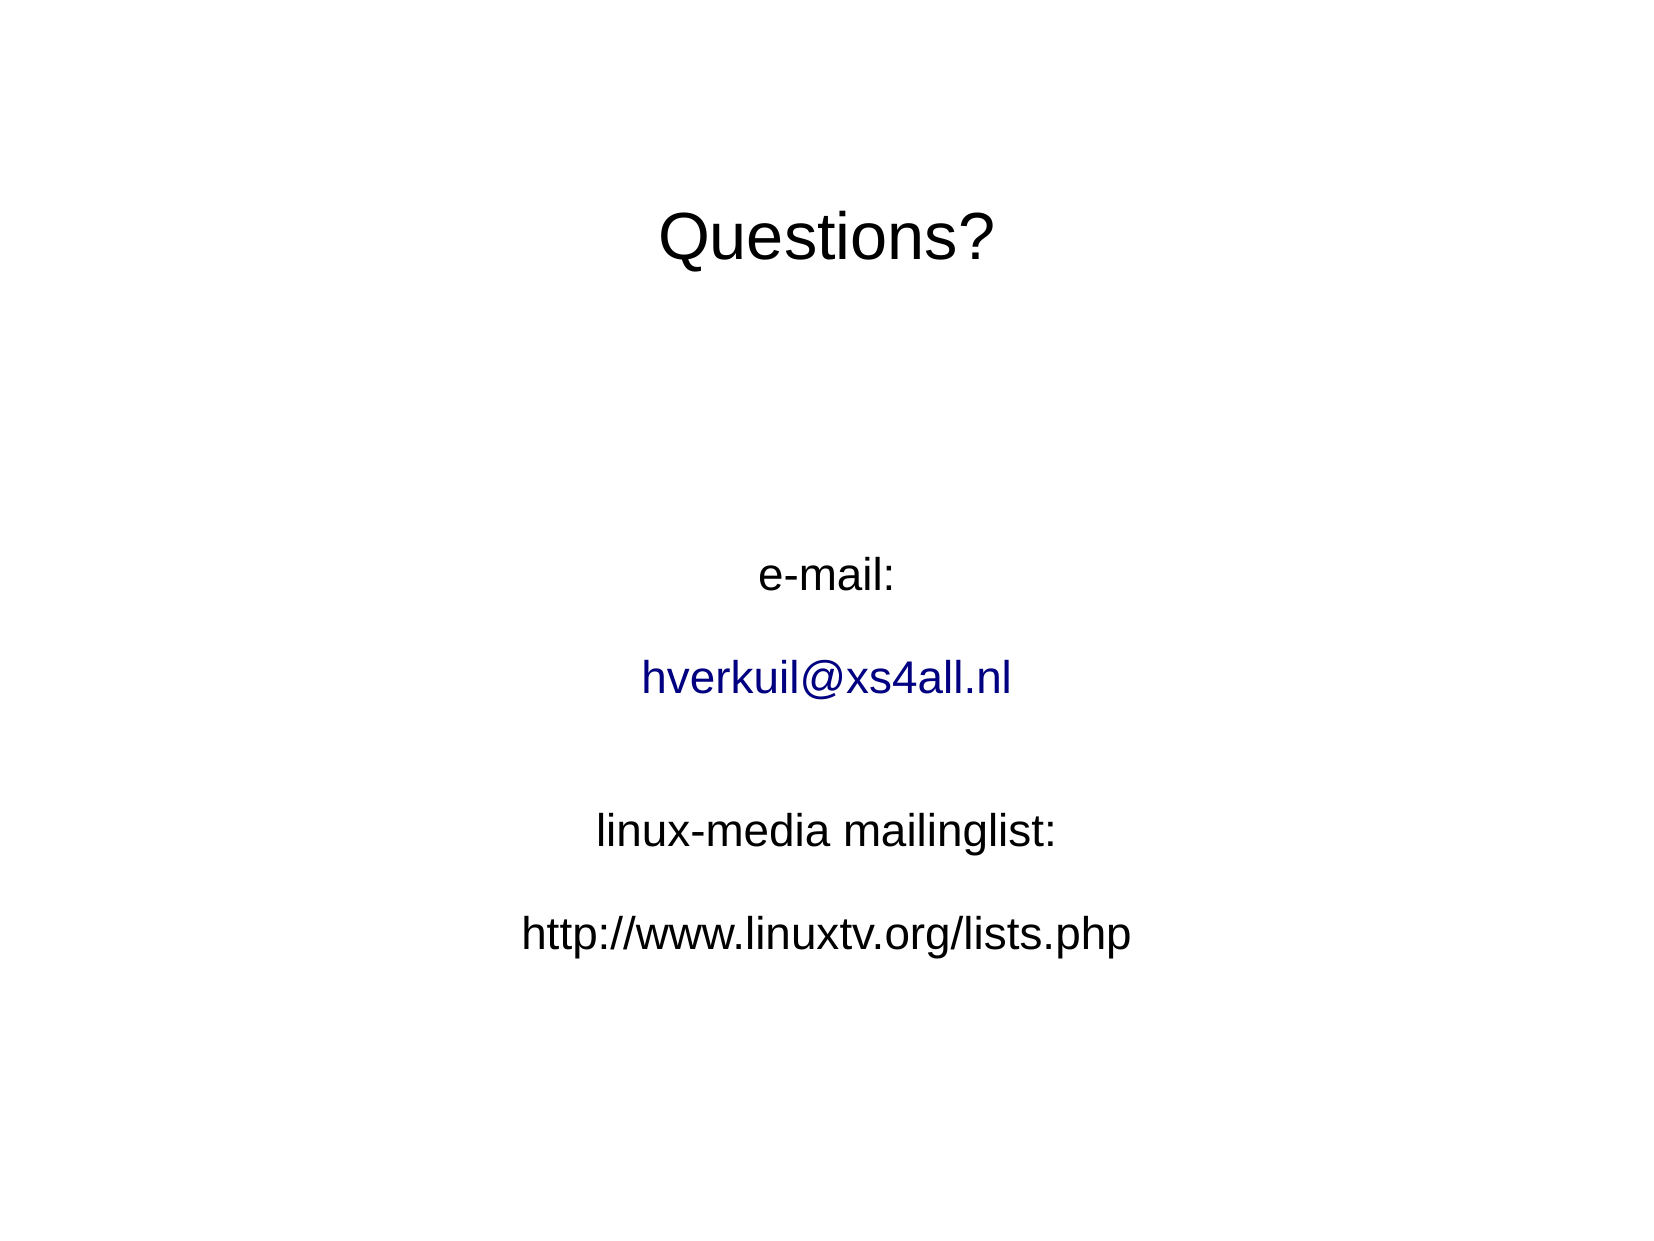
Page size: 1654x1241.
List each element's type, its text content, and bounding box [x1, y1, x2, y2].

subtitle Questions? e-mail: hverkuil@xs4all.nl linux-media mailinglist: http://www.linuxtv.org/lists.php [82, 56, 1571, 1102]
